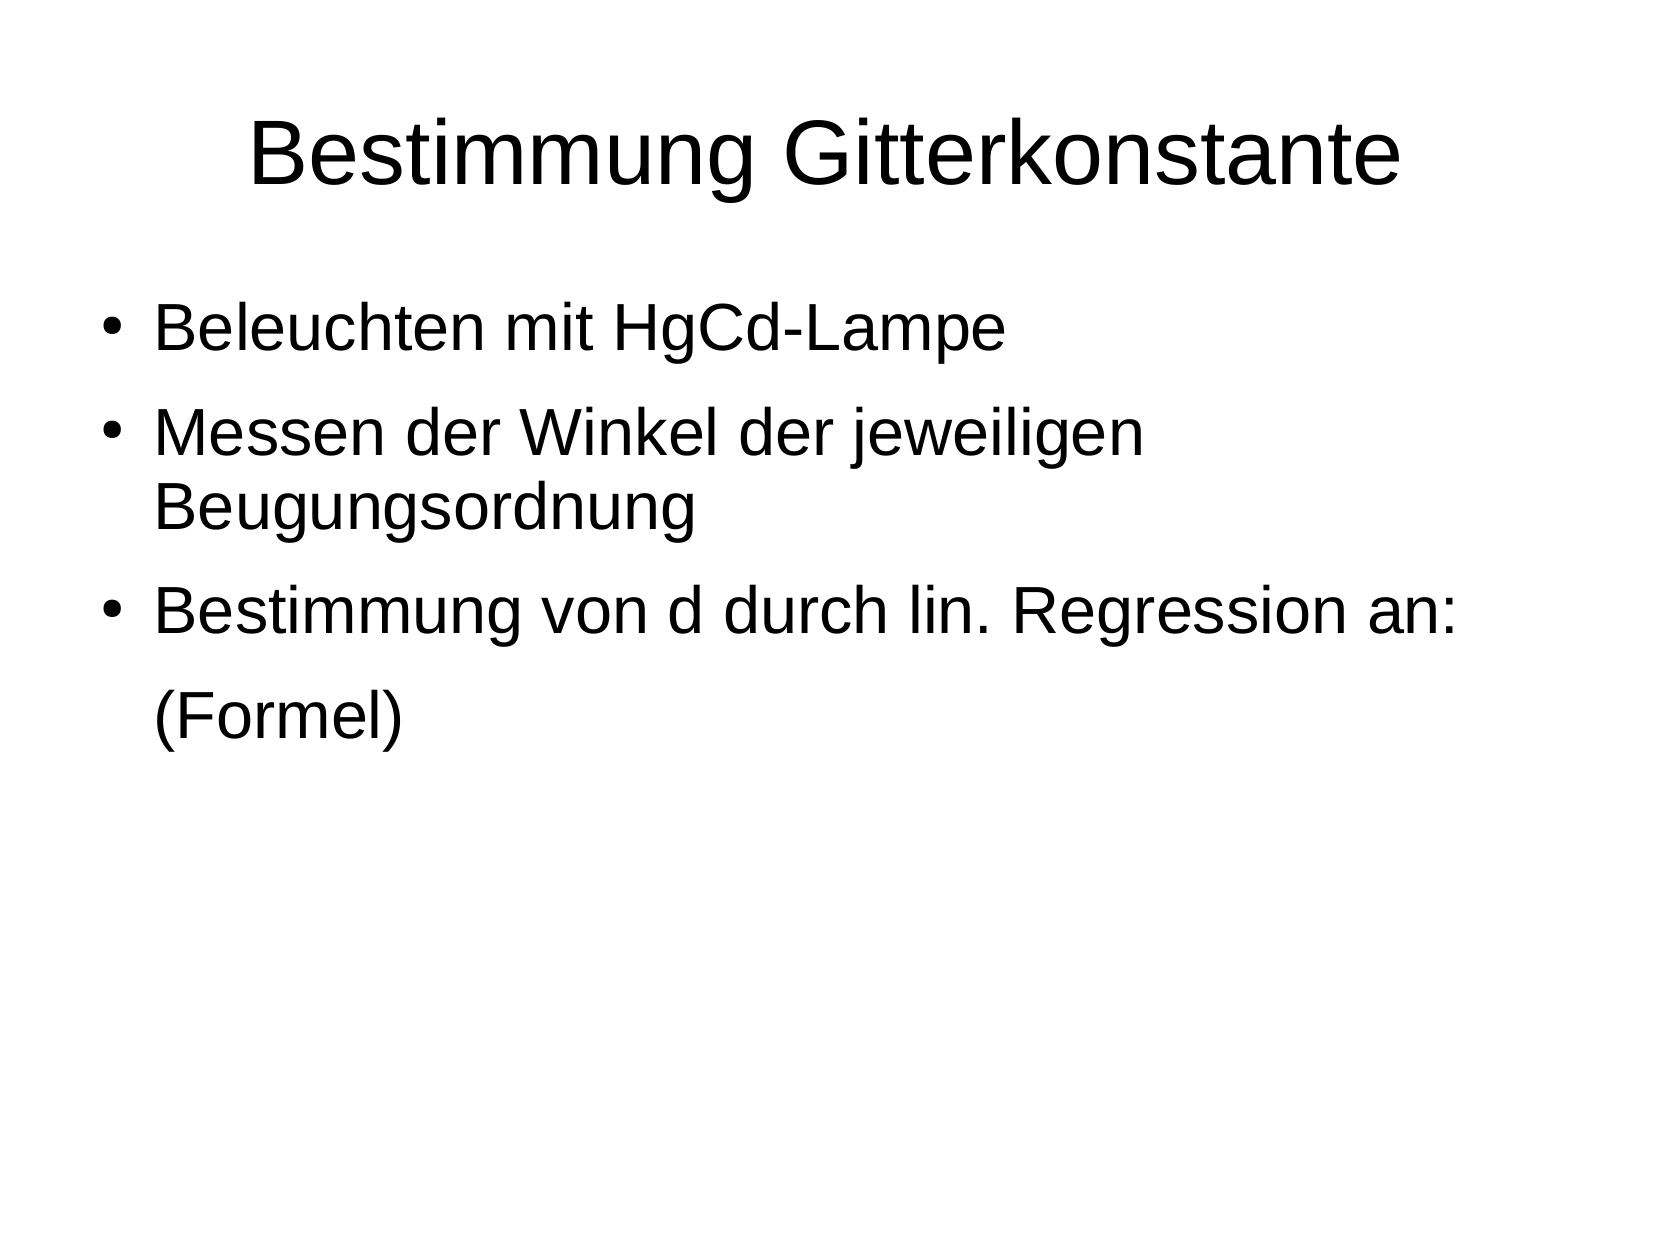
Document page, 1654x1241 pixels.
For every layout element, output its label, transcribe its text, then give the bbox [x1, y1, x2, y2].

list Beleuchten mit HgCd-Lampe Messen der Winkel der jeweiligen Beugungsordnung Bestimmung von d durch lin. Regression an: (Formel) [82, 290, 1571, 857]
title Bestimmung Gitterkonstante [82, 49, 1571, 257]
